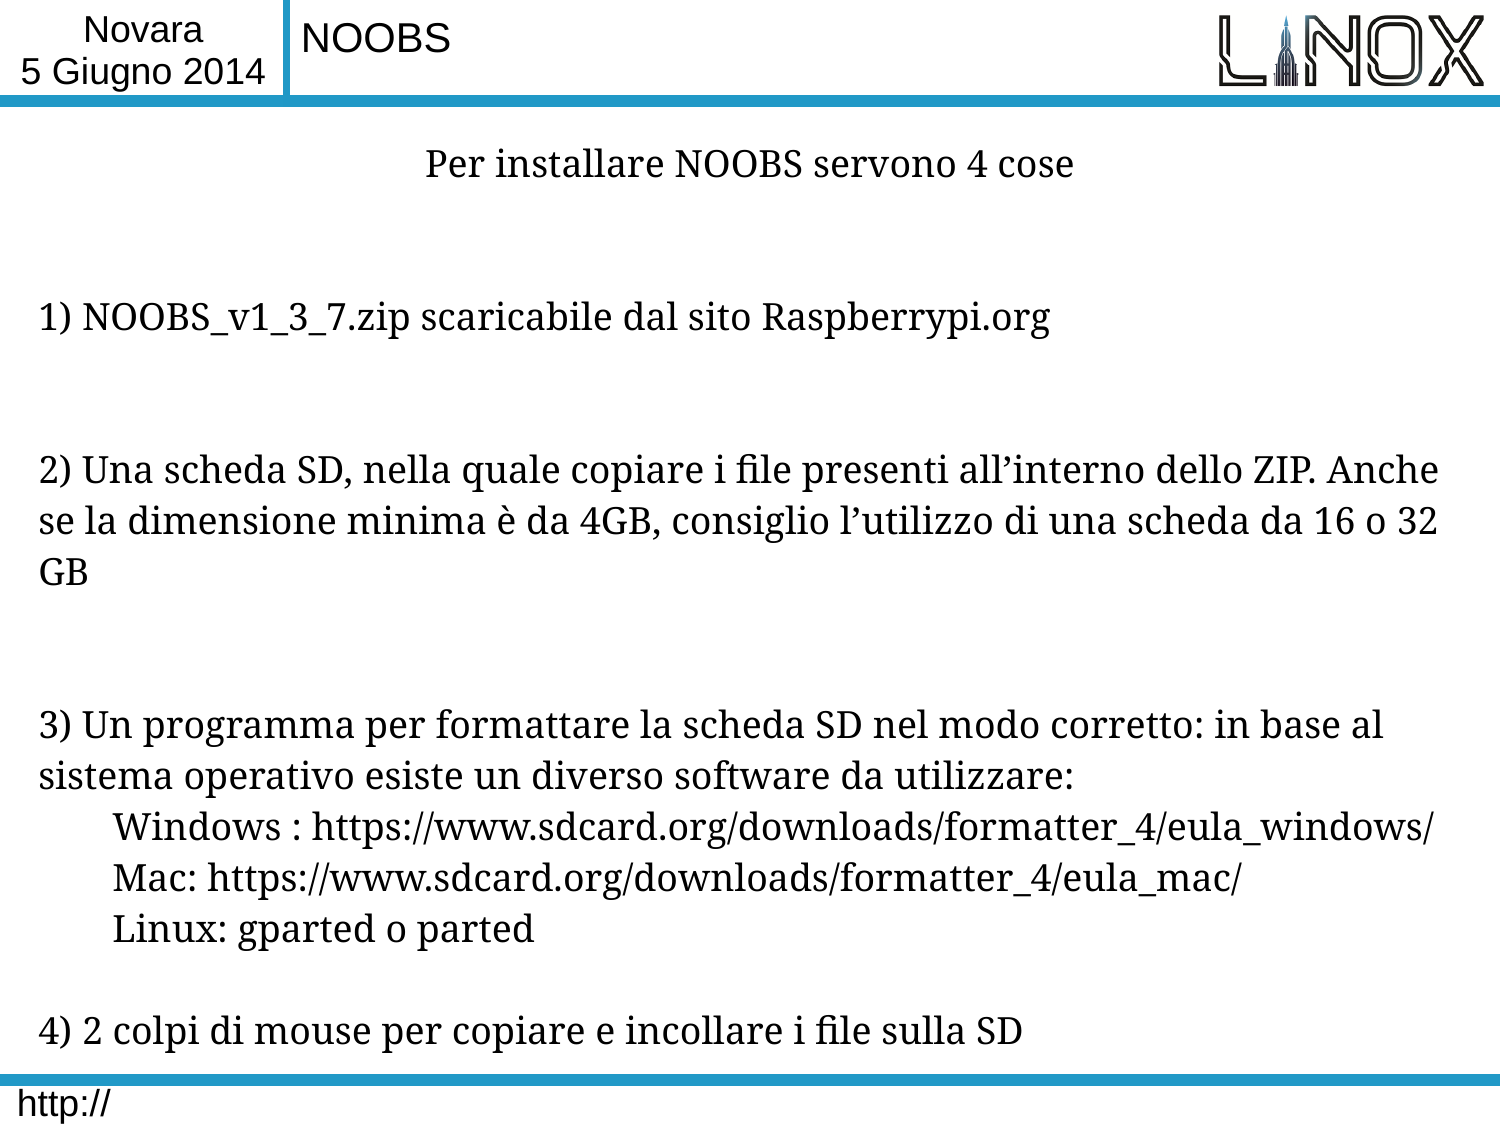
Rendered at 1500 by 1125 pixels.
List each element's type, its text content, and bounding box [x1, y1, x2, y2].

text_box Per installare NOOBS servono 4 cose 1) NOOBS_v1_3_7.zip scaricabile dal sito Raspberrypi.org 2) Una scheda SD, nella quale copiare i file presenti all’interno dello ZIP. Anche se la dimensione minima è da 4GB, consiglio l’utilizzo di una scheda da 16 o 32 GB 3) Un programma per formattare la scheda SD nel modo corretto: in base al sistema operativo esiste un diverso software da utilizzare: Windows : https://www.sdcard.org/downloads/formatter_4/eula_windows/ Mac: https://www.sdcard.org/downloads/formatter_4/eula_mac/ Linux: gparted o parted 4) 2 colpi di mouse per copiare e incollare i file sulla SD Per maggiori informazioni esiste un piccolo tutorial a questo indirizzo http://www.raspberrypi.org/help/ [23, 129, 1477, 1059]
picture [0, 1074, 1500, 1086]
list NOOBS [286, 7, 1312, 83]
picture [0, 0, 1500, 107]
